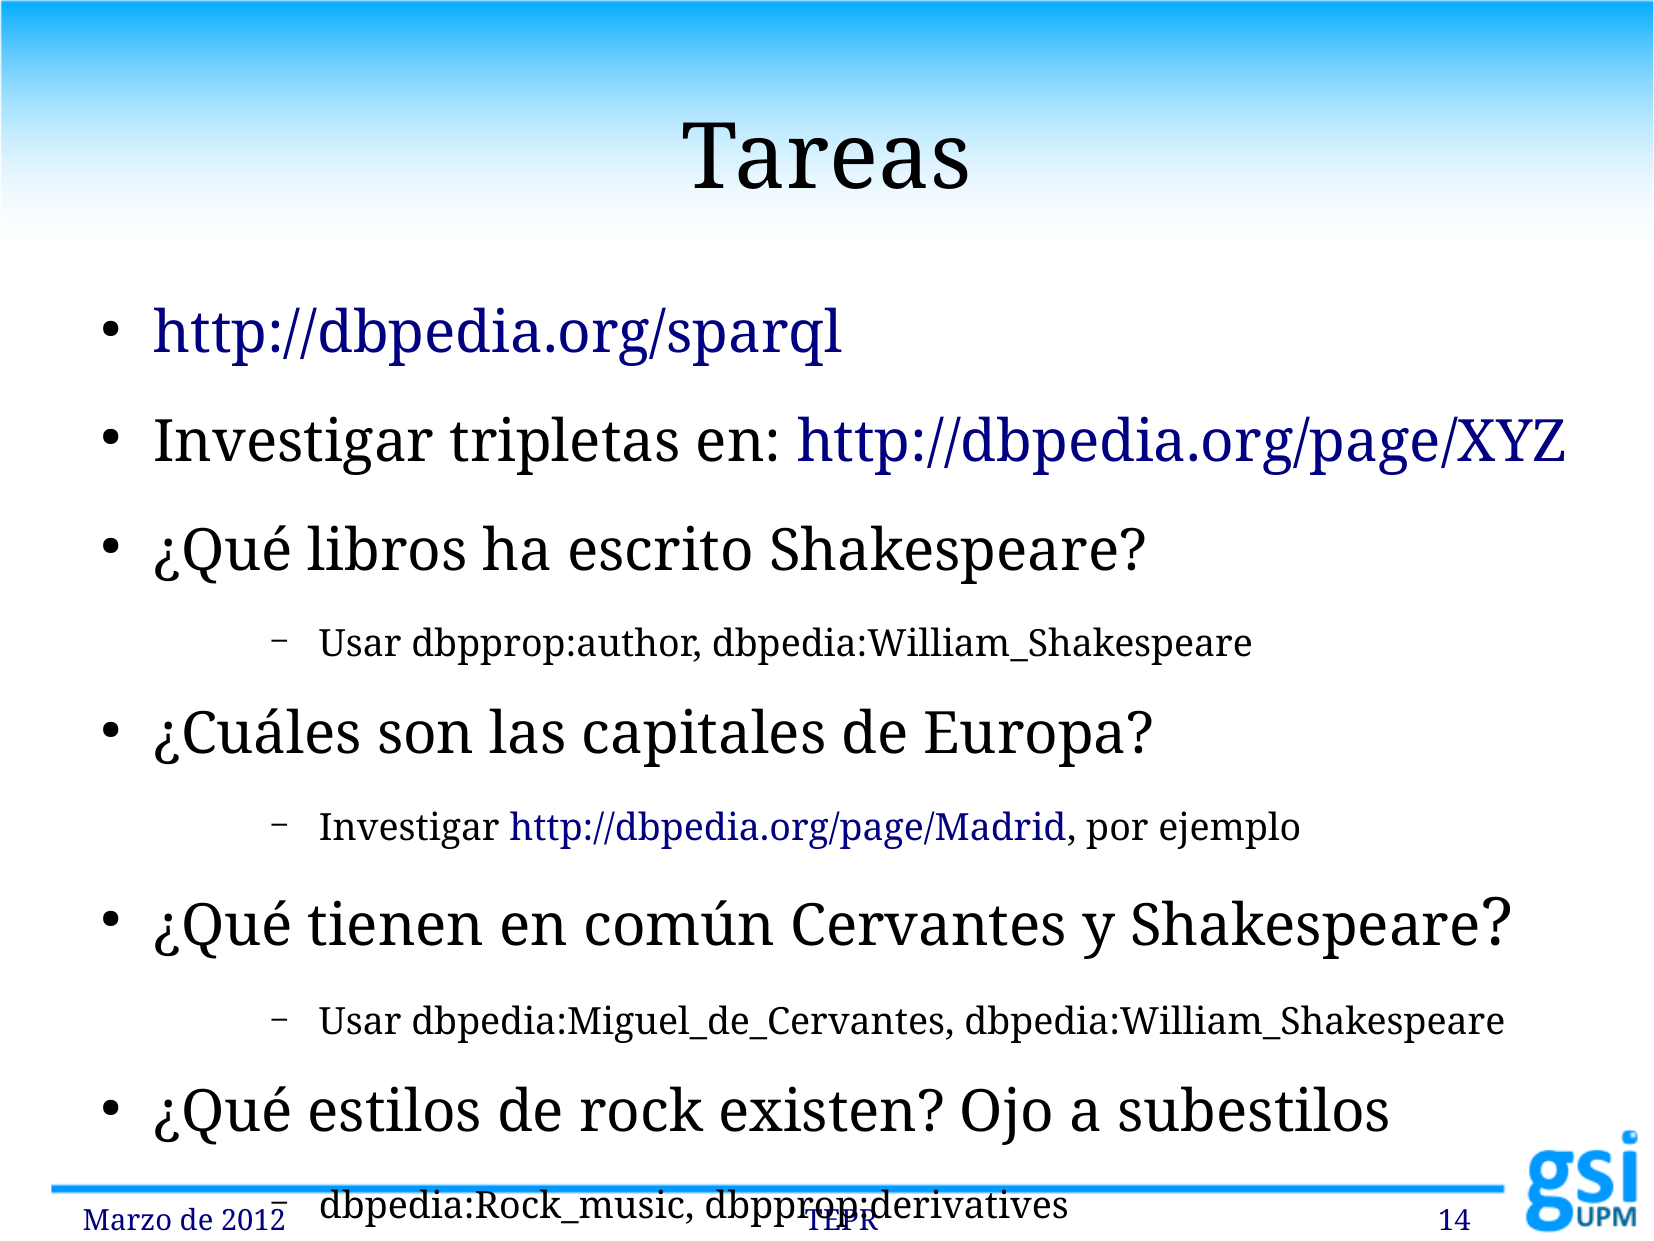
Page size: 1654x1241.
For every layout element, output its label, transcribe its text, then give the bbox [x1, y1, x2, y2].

picture [0, 0, 1654, 1241]
title Tareas [82, 49, 1571, 257]
list http://dbpedia.org/sparql Investigar tripletas en: http://dbpedia.org/page/XYZ ¿Qué libros ha escrito Shakespeare? Usar dbpprop:author, dbpedia:William_Shakespeare ¿Cuáles son las capitales de Europa? Investigar http://dbpedia.org/page/Madrid, por ejemplo ¿Qué tienen en común Cervantes y Shakespeare? Usar dbpedia:Miguel_de_Cervantes, dbpedia:William_Shakespeare ¿Qué estilos de rock existen? Ojo a subestilos dbpedia:Rock_music, dbpprop:derivatives [82, 290, 1571, 1117]
